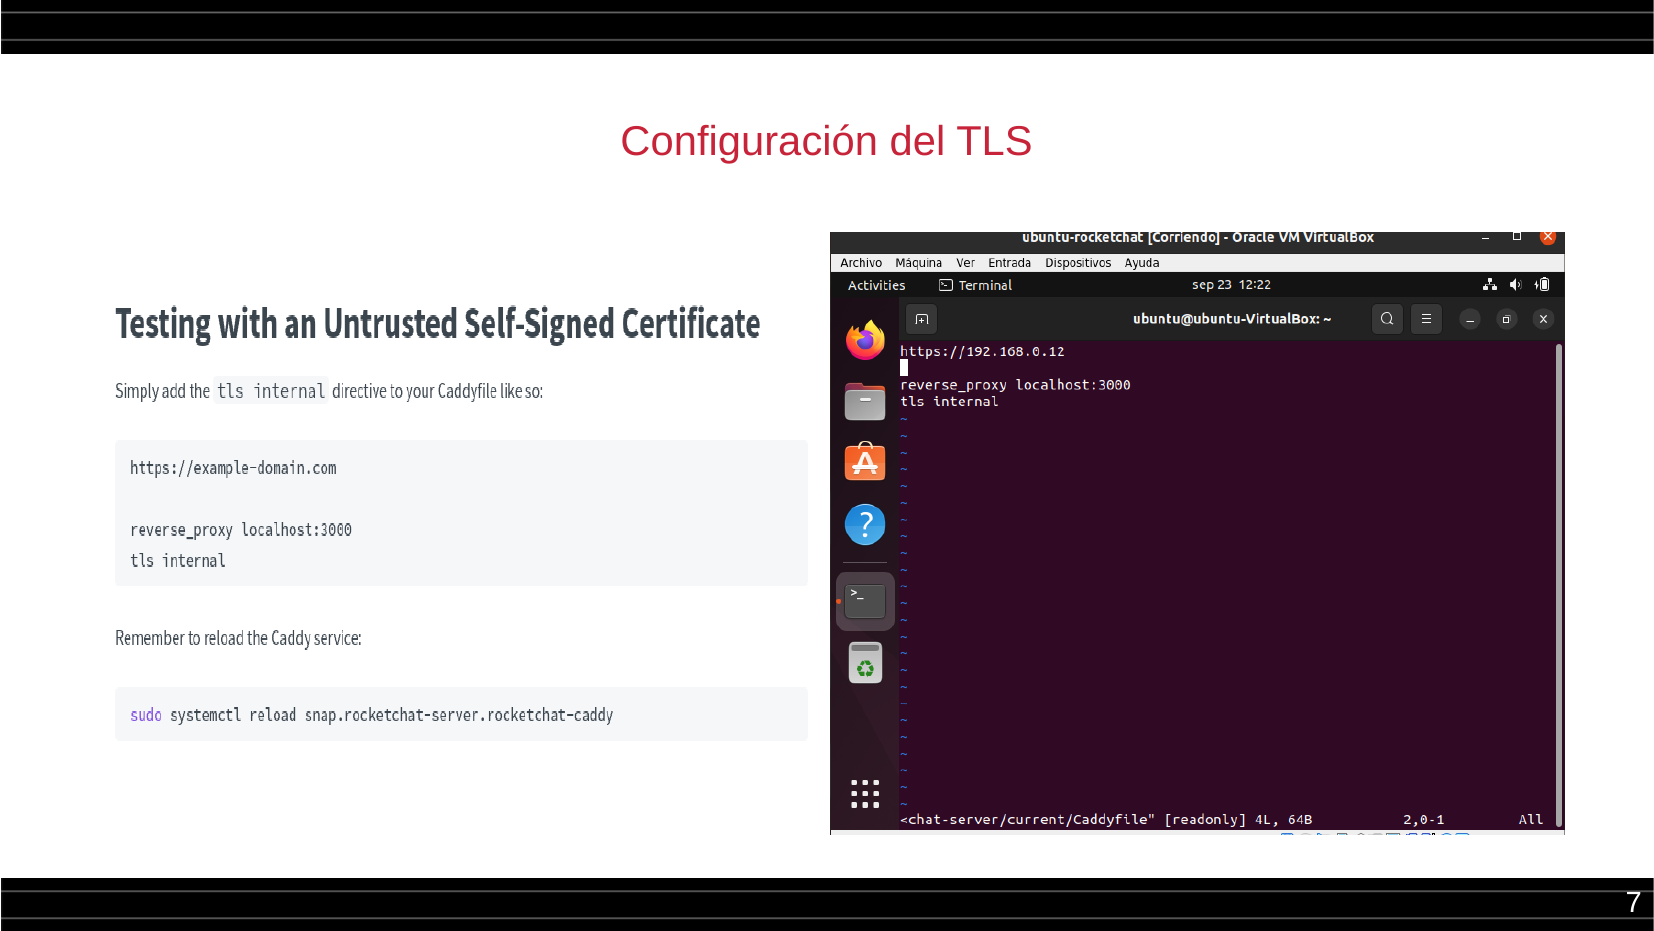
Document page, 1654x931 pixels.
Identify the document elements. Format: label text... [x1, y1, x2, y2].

picture [1, 878, 1654, 931]
picture [94, 232, 1565, 835]
picture [1, 0, 1654, 54]
title Configuración del TLS [82, 92, 1571, 189]
